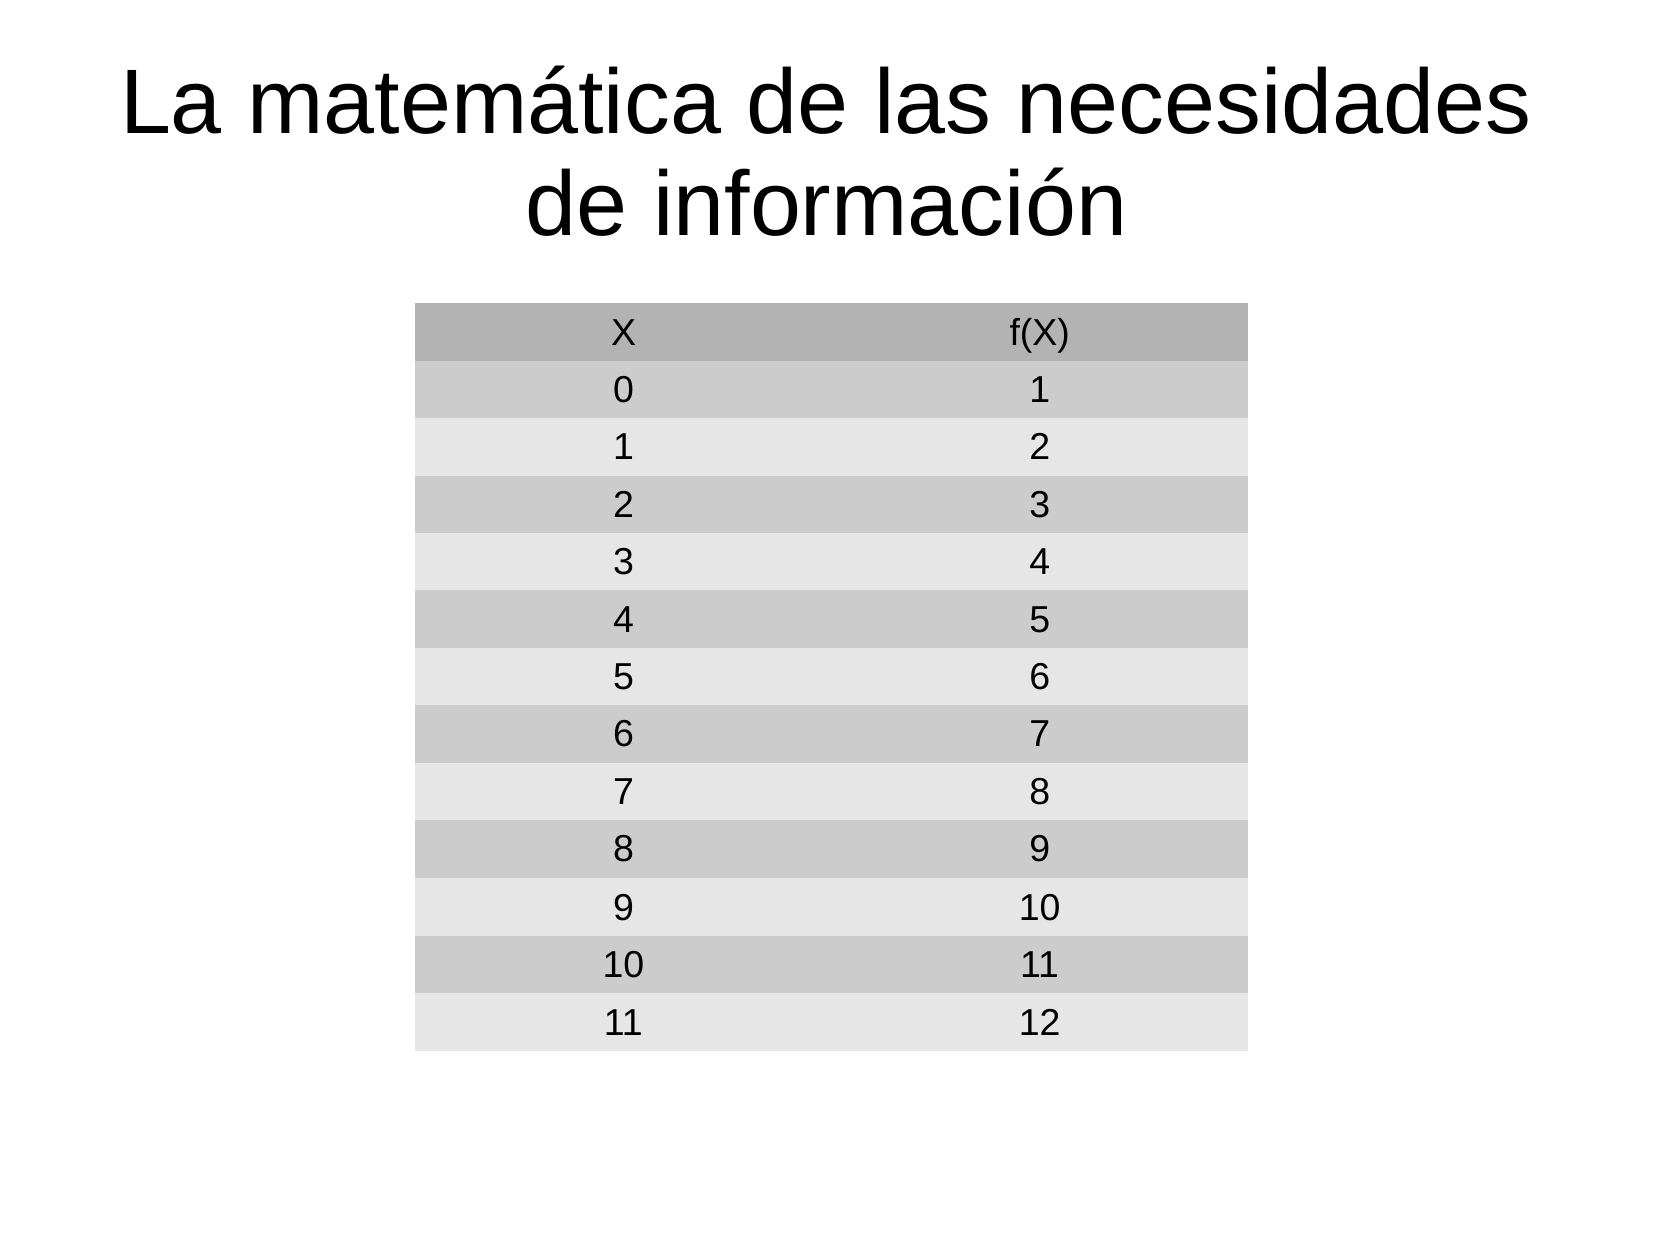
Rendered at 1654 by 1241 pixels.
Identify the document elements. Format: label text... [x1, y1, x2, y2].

table_cell 1 [415, 418, 832, 476]
table_cell 3 [832, 476, 1248, 533]
table_cell 5 [832, 590, 1248, 648]
table_cell 2 [415, 476, 832, 533]
table_cell 9 [415, 878, 832, 936]
table_cell 10 [415, 936, 832, 993]
table_cell 8 [832, 763, 1248, 820]
table_cell 6 [832, 648, 1248, 705]
table_cell 9 [832, 820, 1248, 878]
table_header X [415, 303, 832, 361]
table_cell 5 [415, 648, 832, 705]
table_cell 2 [832, 418, 1248, 476]
table_cell 4 [415, 590, 832, 648]
table_cell 8 [415, 820, 832, 878]
title La matemática de las necesidades de información [82, 49, 1571, 257]
table_cell 3 [415, 533, 832, 590]
table_header f(X) [832, 303, 1248, 361]
table_cell 1 [832, 361, 1248, 418]
table_cell 12 [832, 993, 1248, 1051]
table_cell 11 [832, 936, 1248, 993]
table_cell 10 [832, 878, 1248, 936]
table_cell 0 [415, 361, 832, 418]
table_cell 7 [415, 763, 832, 820]
table_cell 7 [832, 705, 1248, 763]
table_cell 4 [832, 533, 1248, 590]
table_cell 6 [415, 705, 832, 763]
table_cell 11 [415, 993, 832, 1051]
